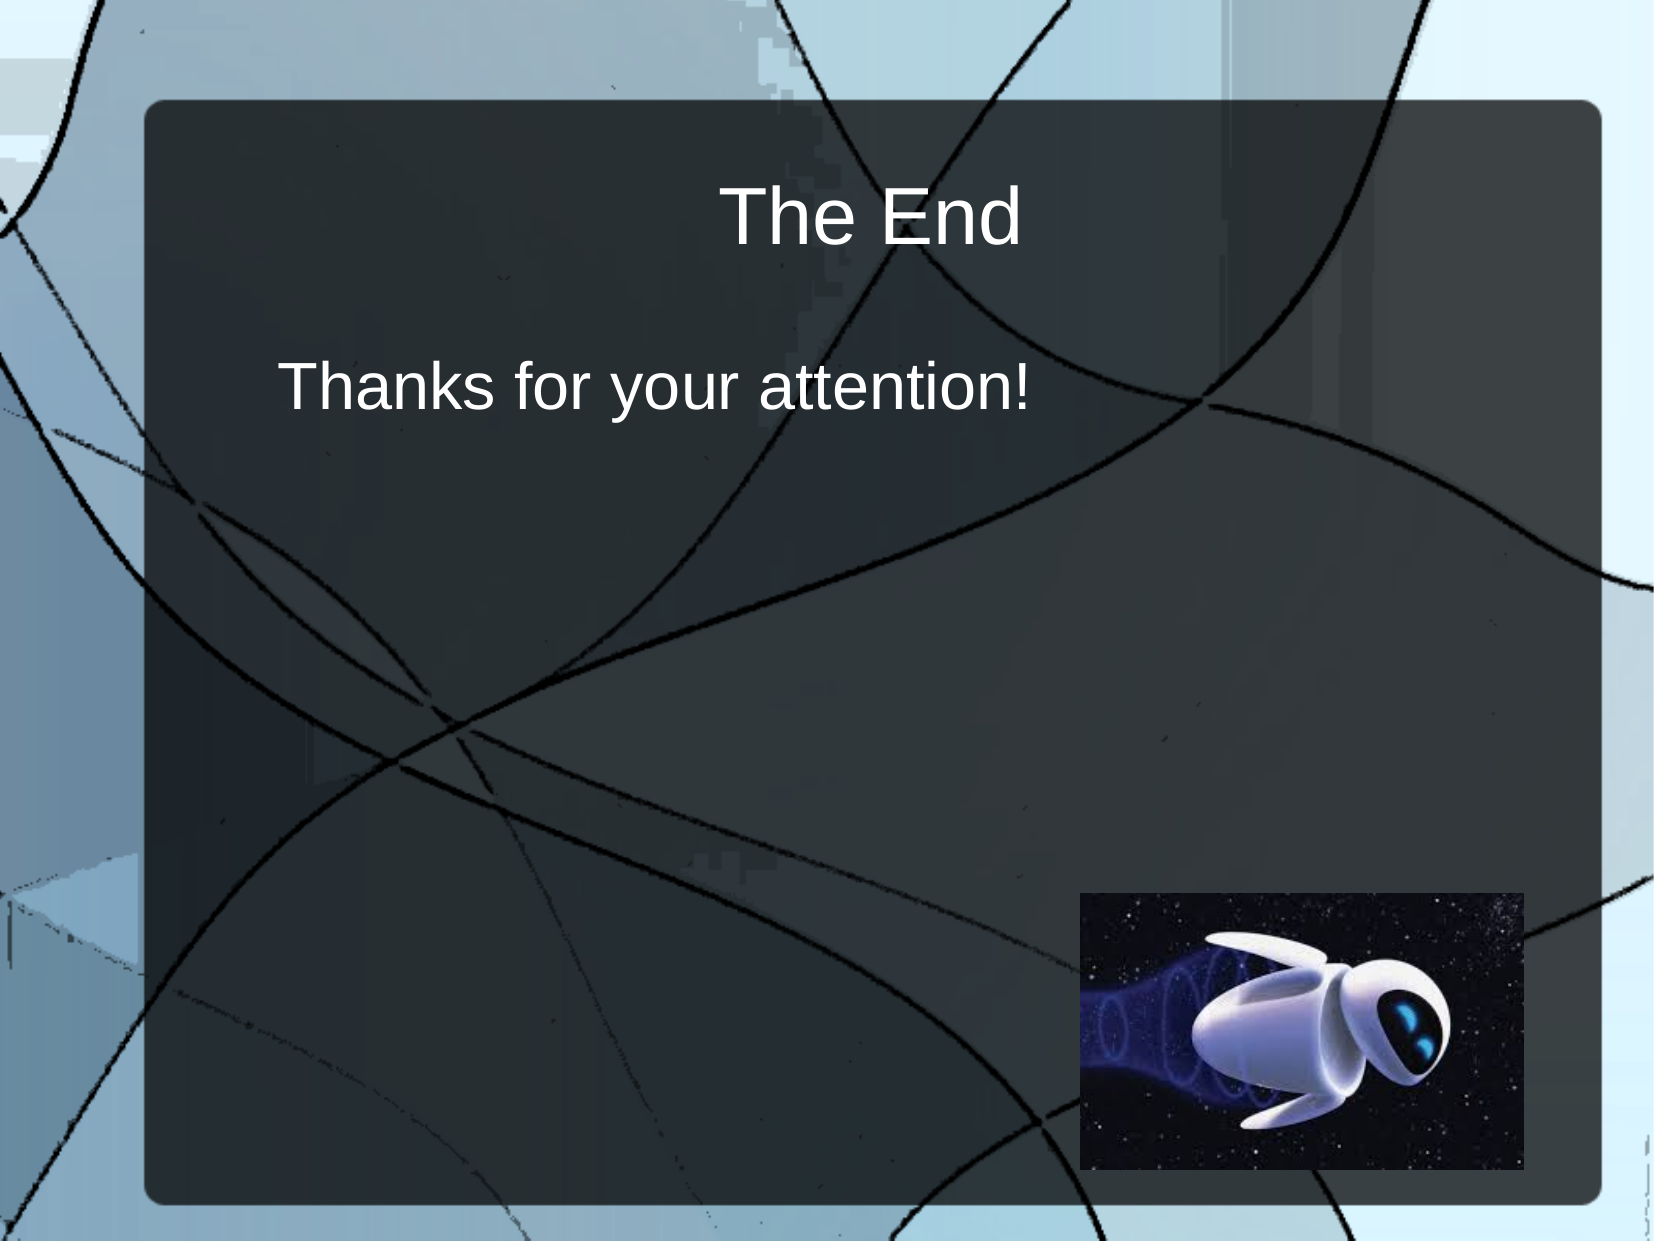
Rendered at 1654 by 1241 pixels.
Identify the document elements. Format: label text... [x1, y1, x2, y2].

title The End [159, 108, 1583, 325]
picture [0, 0, 1654, 1241]
list Thanks for your attention! [206, 349, 1571, 1069]
